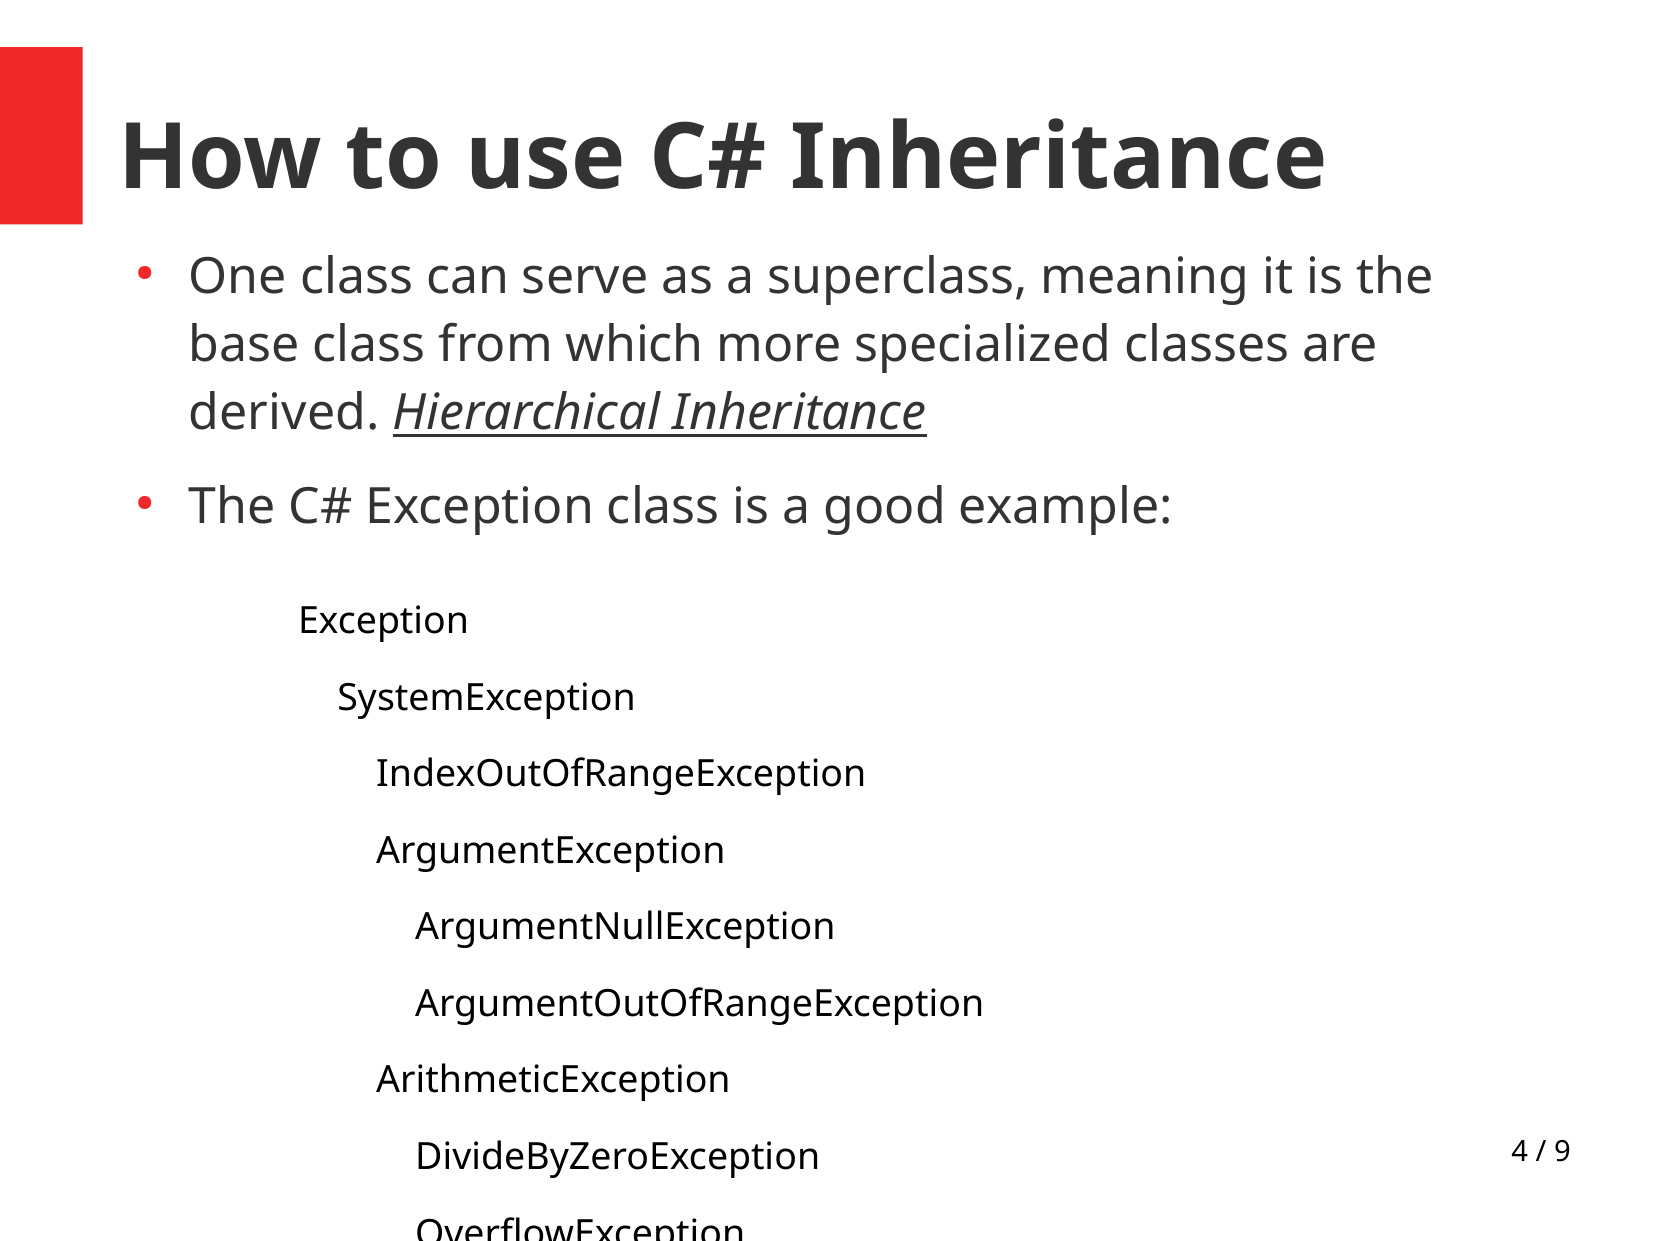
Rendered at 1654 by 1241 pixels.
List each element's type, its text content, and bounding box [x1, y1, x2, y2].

list One class can serve as a superclass, meaning it is the base class from which more specialized classes are derived. Hierarchical Inheritance The C# Exception class is a good example: [118, 240, 1536, 531]
title How to use C# Inheritance [118, 49, 1571, 257]
text_box Exception SystemException IndexOutOfRangeException ArgumentException ArgumentNullException ArgumentOutOfRangeException ArithmeticException DivideByZeroException OverflowException ApplicationException [283, 560, 1000, 1241]
